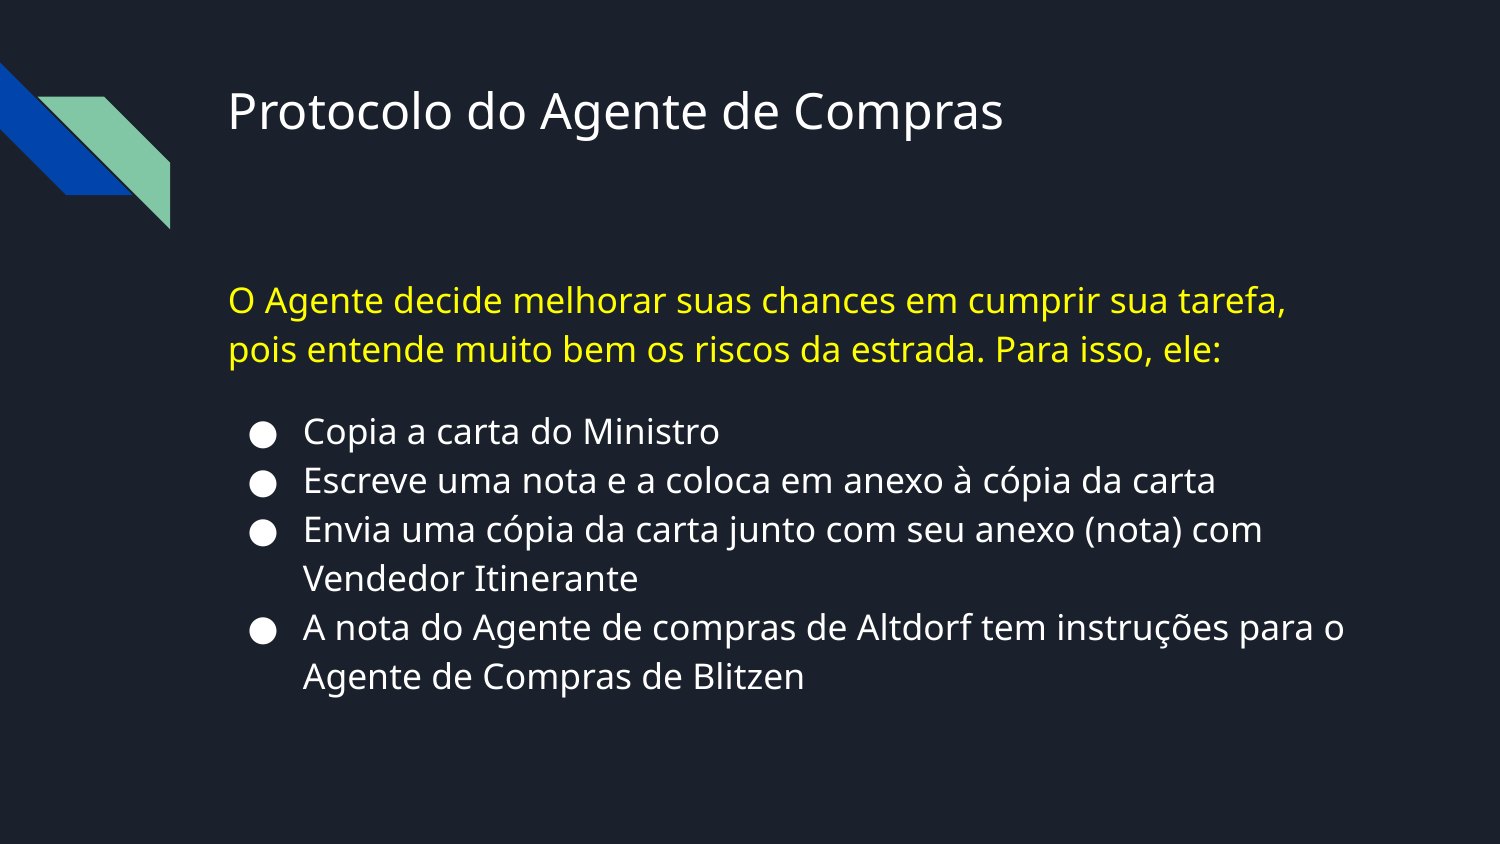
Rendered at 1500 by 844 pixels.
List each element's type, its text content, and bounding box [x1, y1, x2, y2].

title Protocolo do Agente de Compras [212, 64, 1368, 215]
list O Agente decide melhorar suas chances em cumprir sua tarefa, pois entende muito bem os riscos da estrada. Para isso, ele: Copia a carta do Ministro Escreve uma nota e a coloca em anexo à cópia da carta Envia uma cópia da carta junto com seu anexo (nota) com Vendedor Itinerante A nota do Agente de compras de Altdorf tem instruções para o Agente de Compras de Blitzen [212, 257, 1368, 735]
